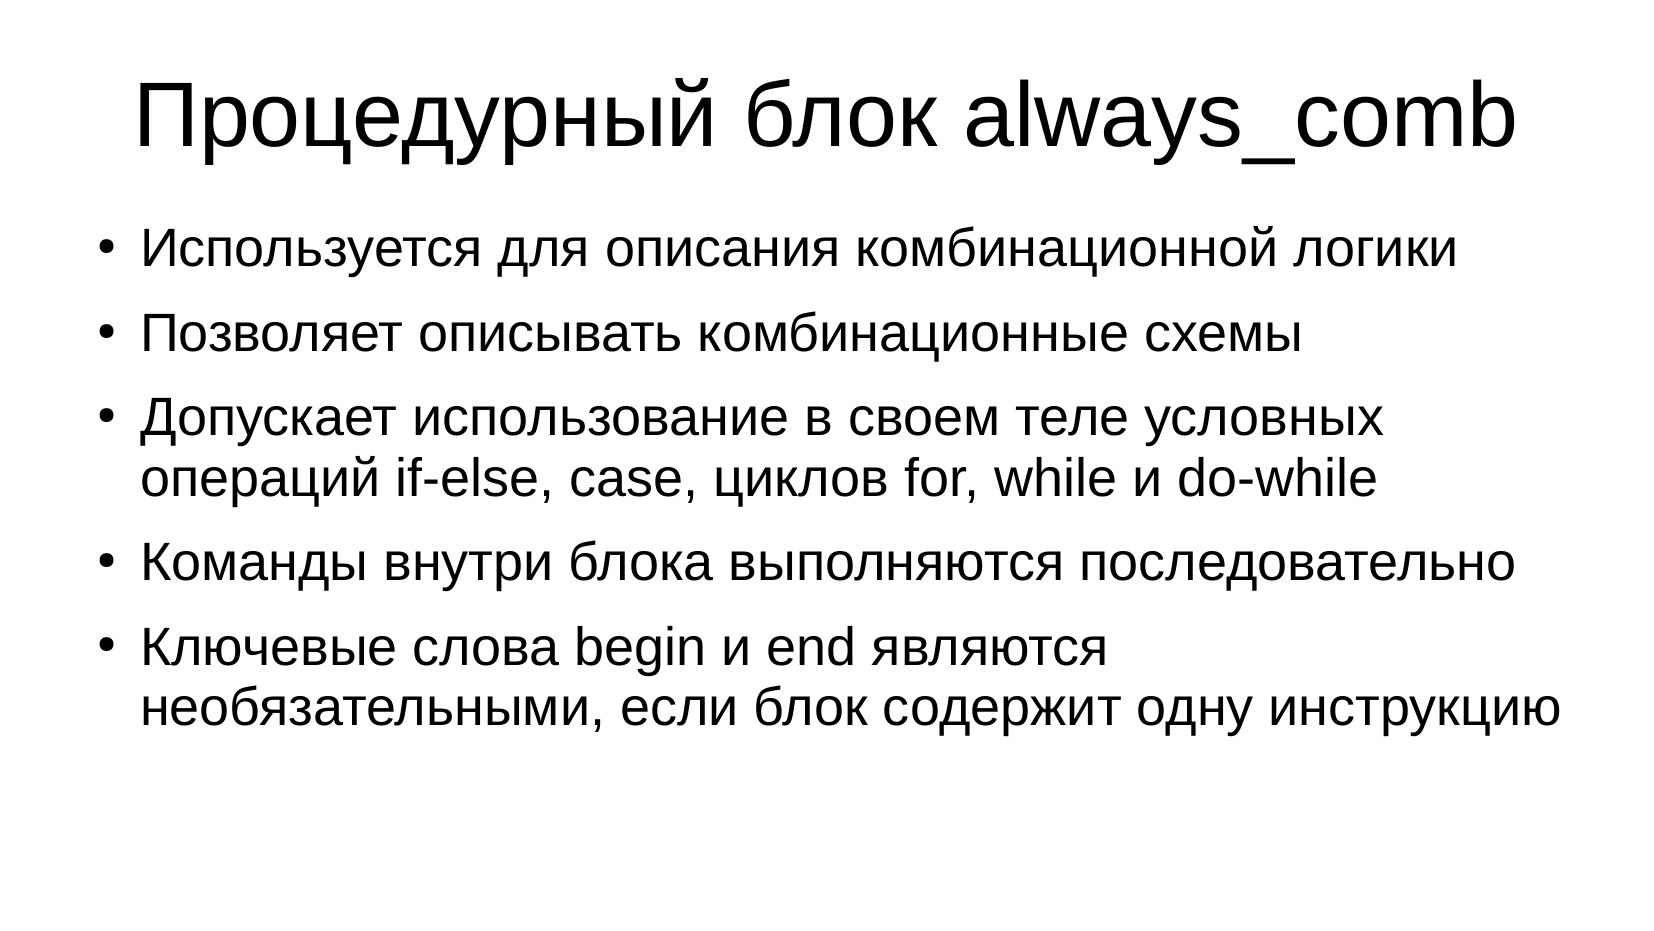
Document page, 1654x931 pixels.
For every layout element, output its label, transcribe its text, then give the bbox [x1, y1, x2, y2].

list Используется для описания комбинационной логики Позволяет описывать комбинационные схемы Допускает использование в своем теле условных операций if-else, case, циклов for, while и do-while Команды внутри блока выполняются последовательно Ключевые слова begin и end являются необязательными, если блок содержит одну инструкцию [82, 217, 1571, 758]
title Процедурный блок always_comb [82, 37, 1571, 193]
